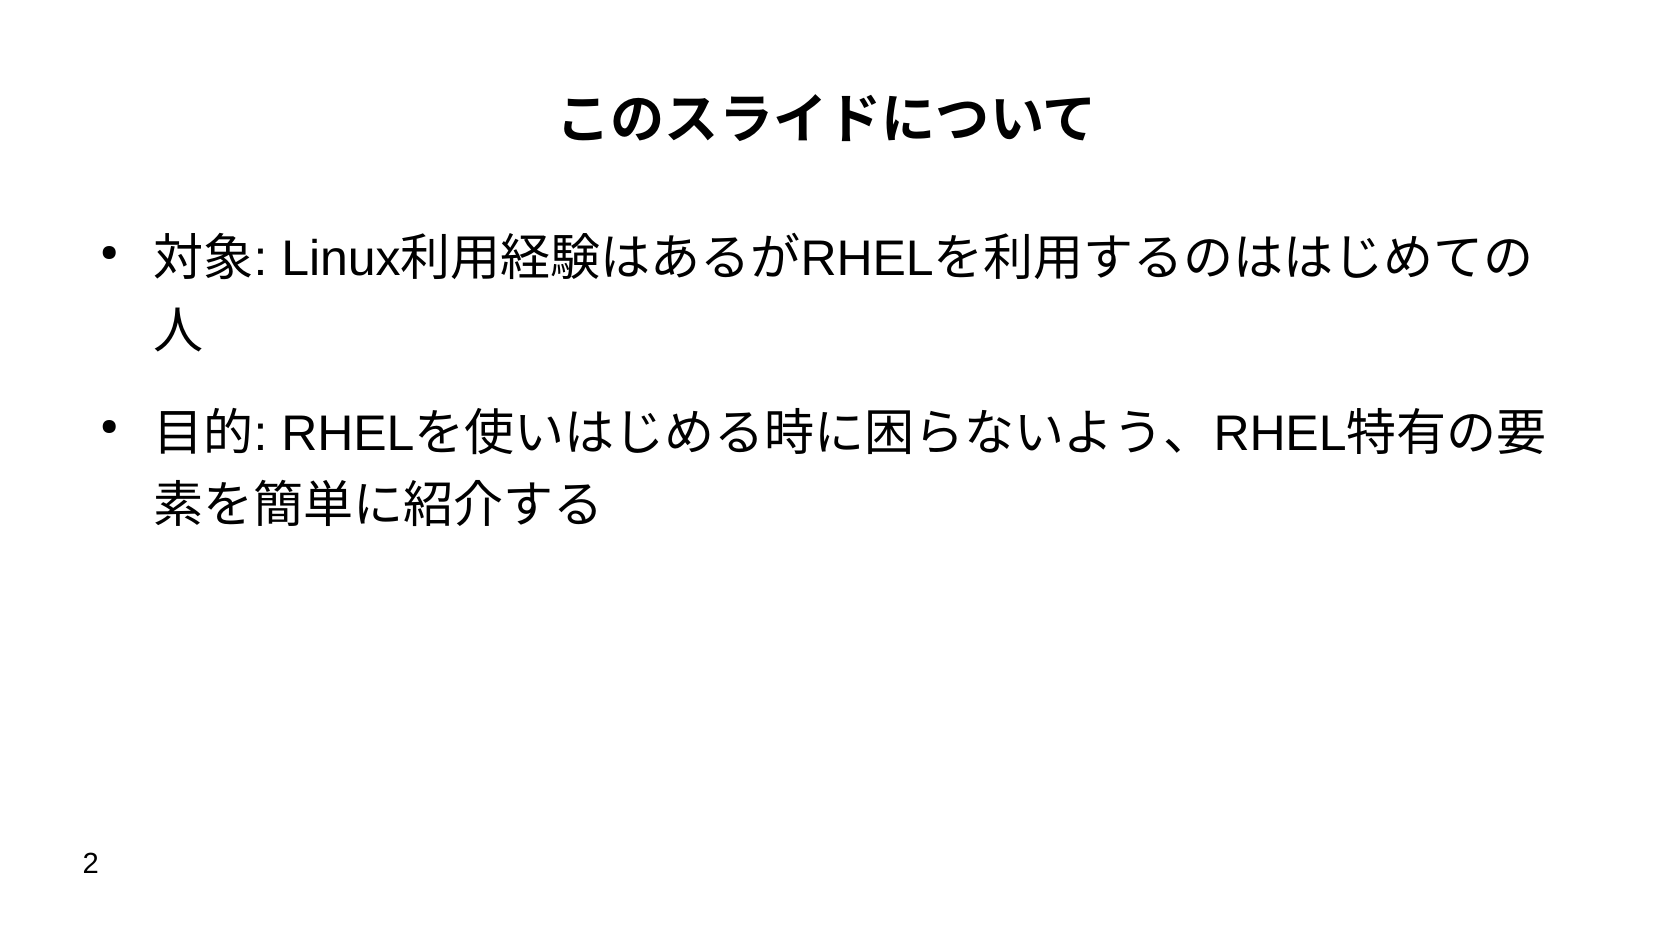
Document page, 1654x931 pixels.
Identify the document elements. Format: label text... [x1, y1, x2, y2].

list 対象: Linux利用経験はあるがRHELを利用するのははじめての人 目的: RHELを使いはじめる時に困らないよう、RHEL特有の要素を簡単に紹介する [82, 217, 1571, 758]
title このスライドについて [82, 37, 1571, 193]
